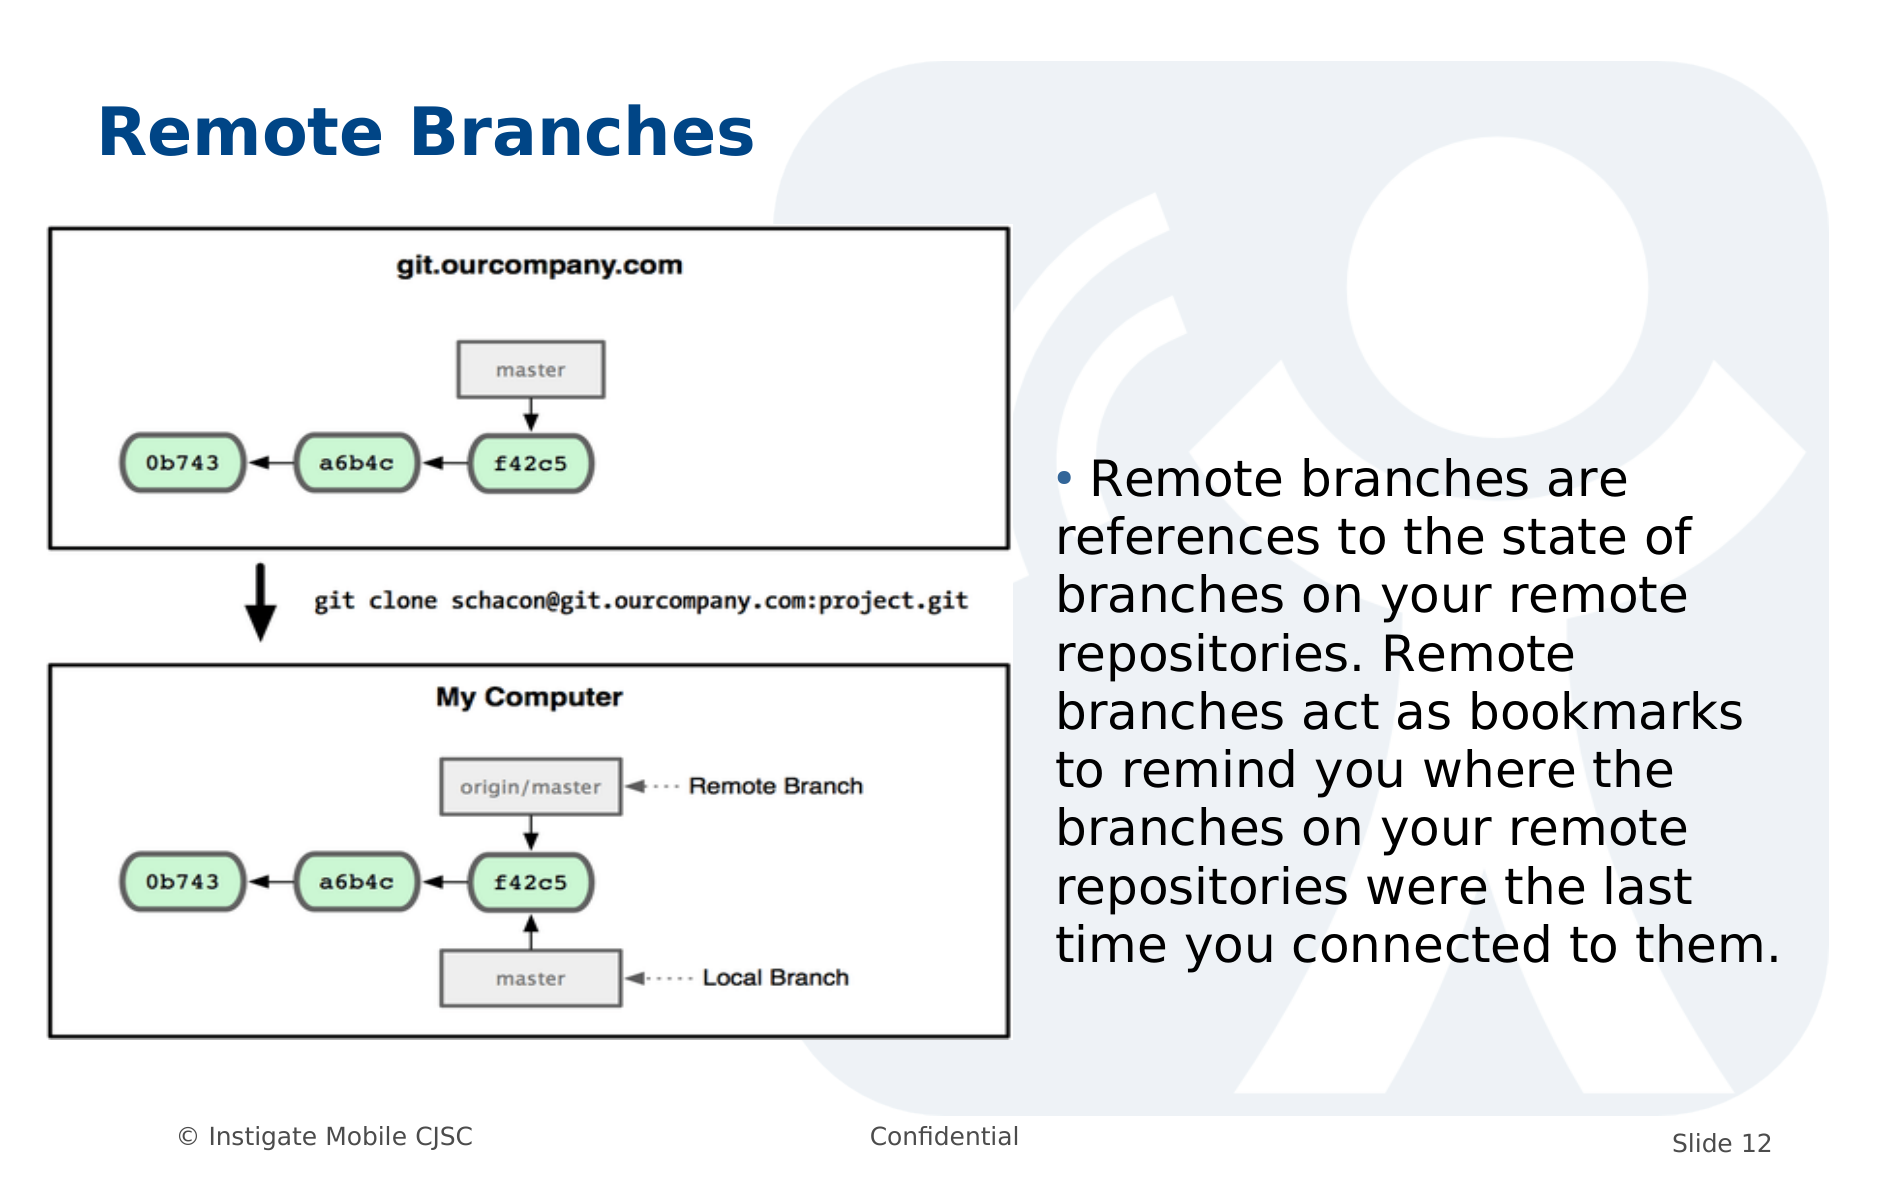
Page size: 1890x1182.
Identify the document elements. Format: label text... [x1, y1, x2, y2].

picture [45, 224, 1013, 1040]
subtitle Remote branches are references to the state of branches on your remote repositories. Remote branches act as bookmarks to remind you where the branches on your remote repositories were the last time you connected to them. [1055, 450, 1801, 1088]
title Remote Branches [96, 47, 1794, 217]
